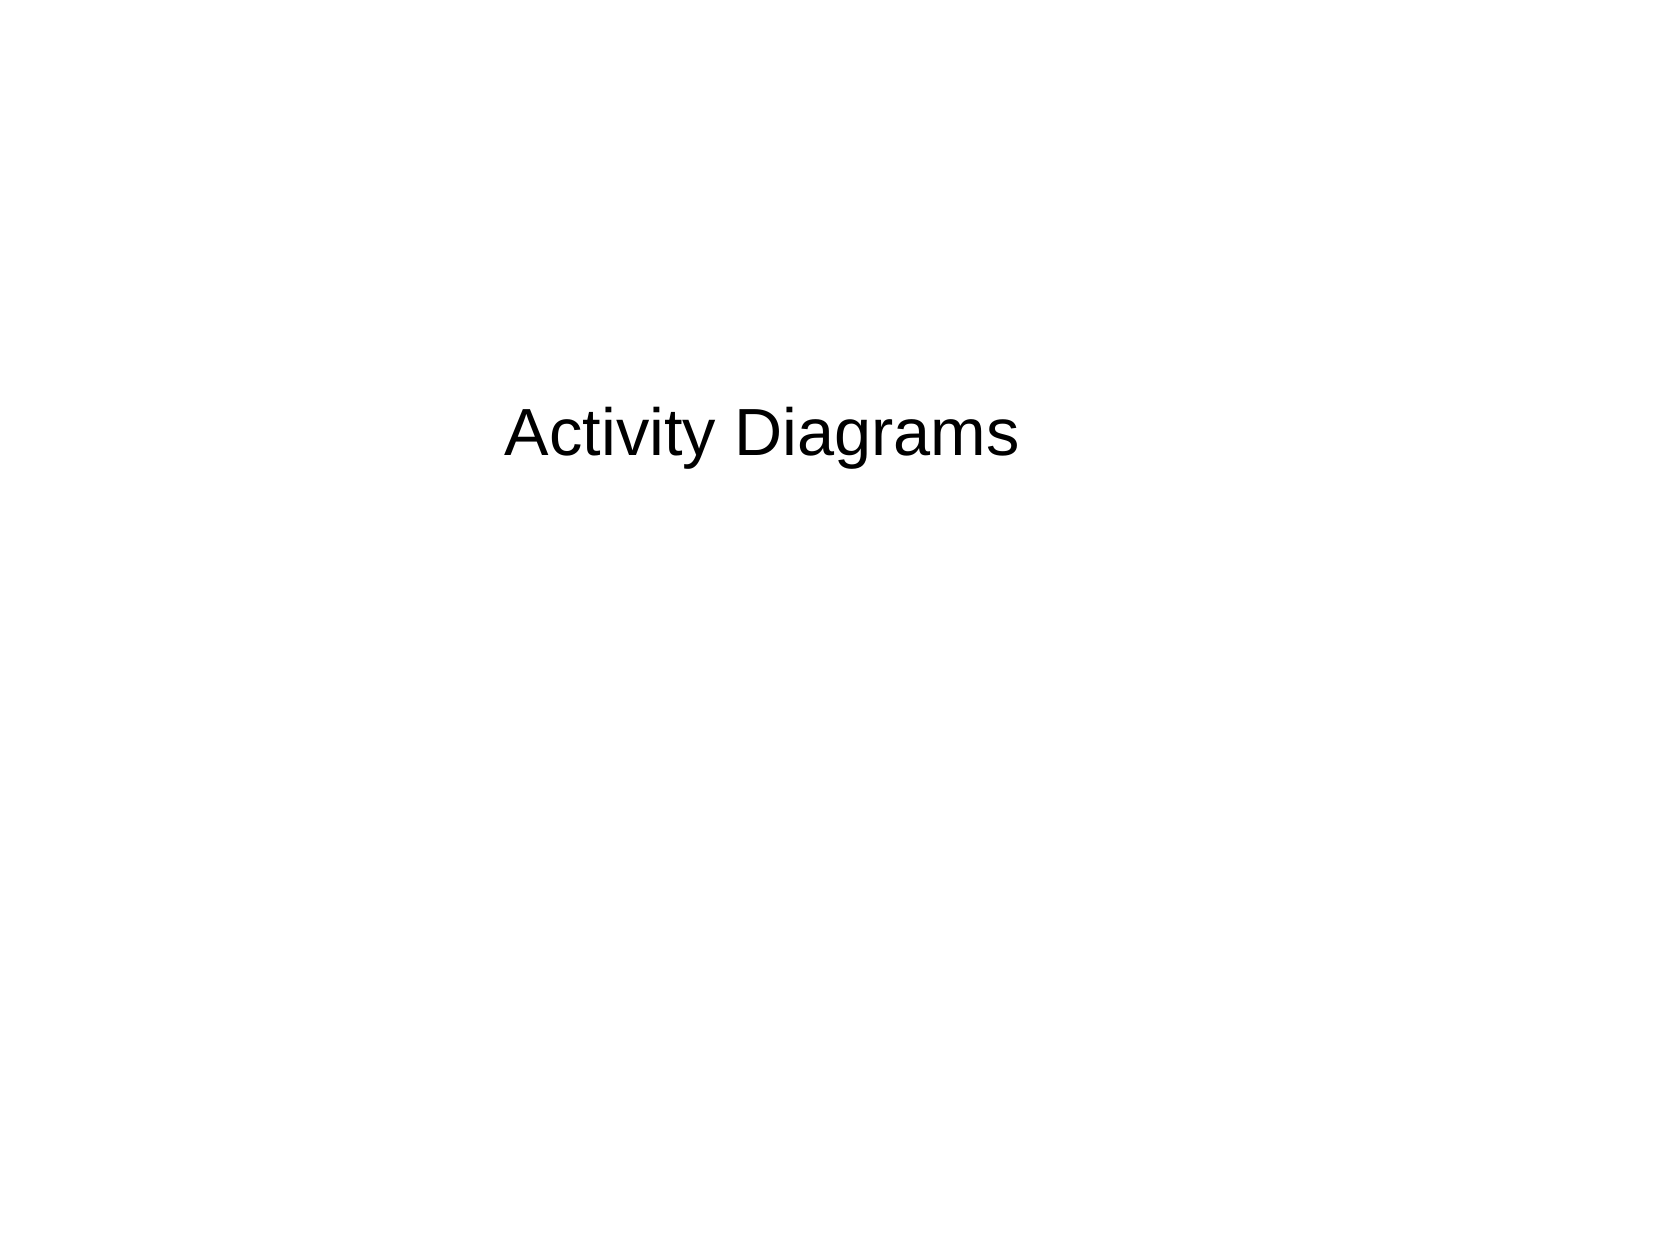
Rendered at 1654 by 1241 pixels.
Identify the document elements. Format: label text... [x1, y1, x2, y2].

list Activity Diagrams [82, 290, 1571, 1010]
